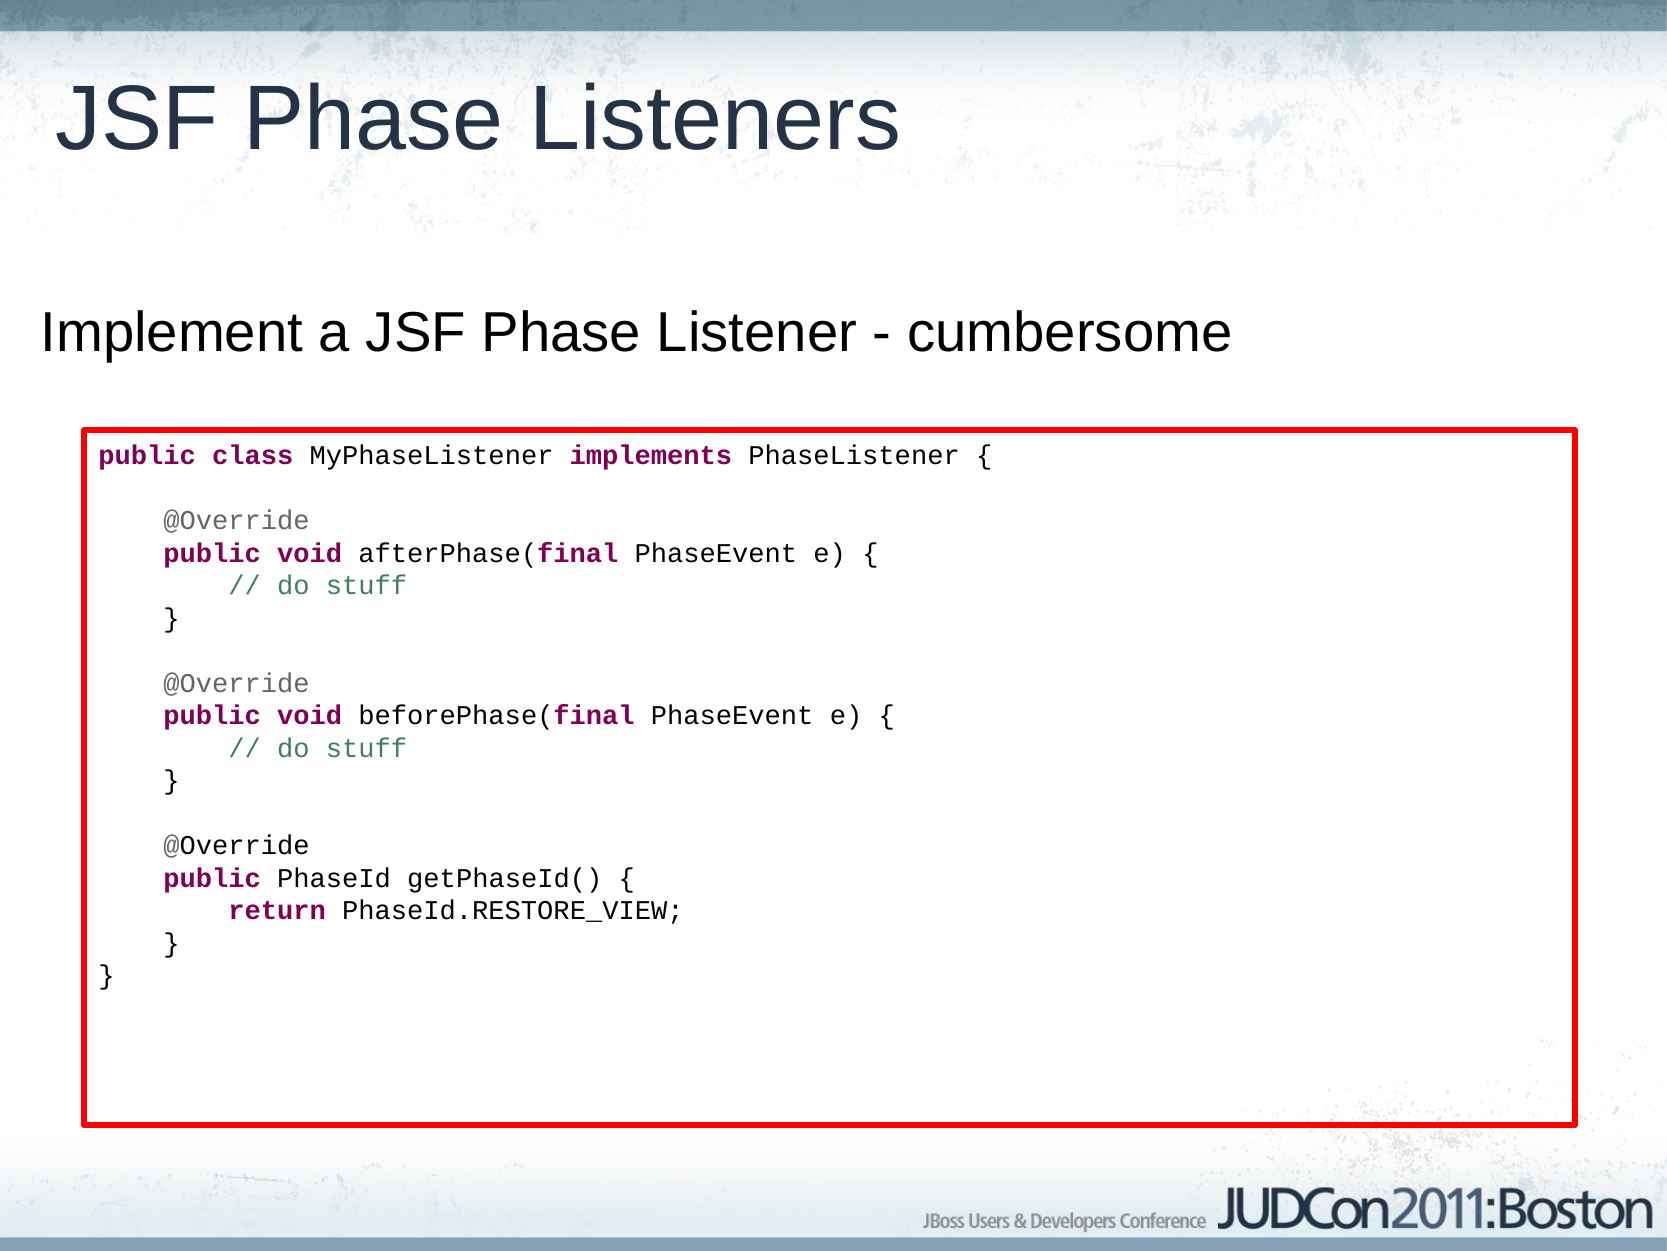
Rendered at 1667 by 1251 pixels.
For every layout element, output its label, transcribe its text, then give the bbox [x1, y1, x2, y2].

title JSF Phase Listeners [40, 50, 1627, 216]
text_box public class MyPhaseListener implements PhaseListener { @Override public void afterPhase(final PhaseEvent e) { // do stuff } @Override public void beforePhase(final PhaseEvent e) { // do stuff } @Override public PhaseId getPhaseId() { return PhaseId.RESTORE_VIEW; } } [83, 430, 1576, 1126]
list Implement a JSF Phase Listener - cumbersome [40, 300, 1622, 438]
picture [0, 0, 1667, 1251]
